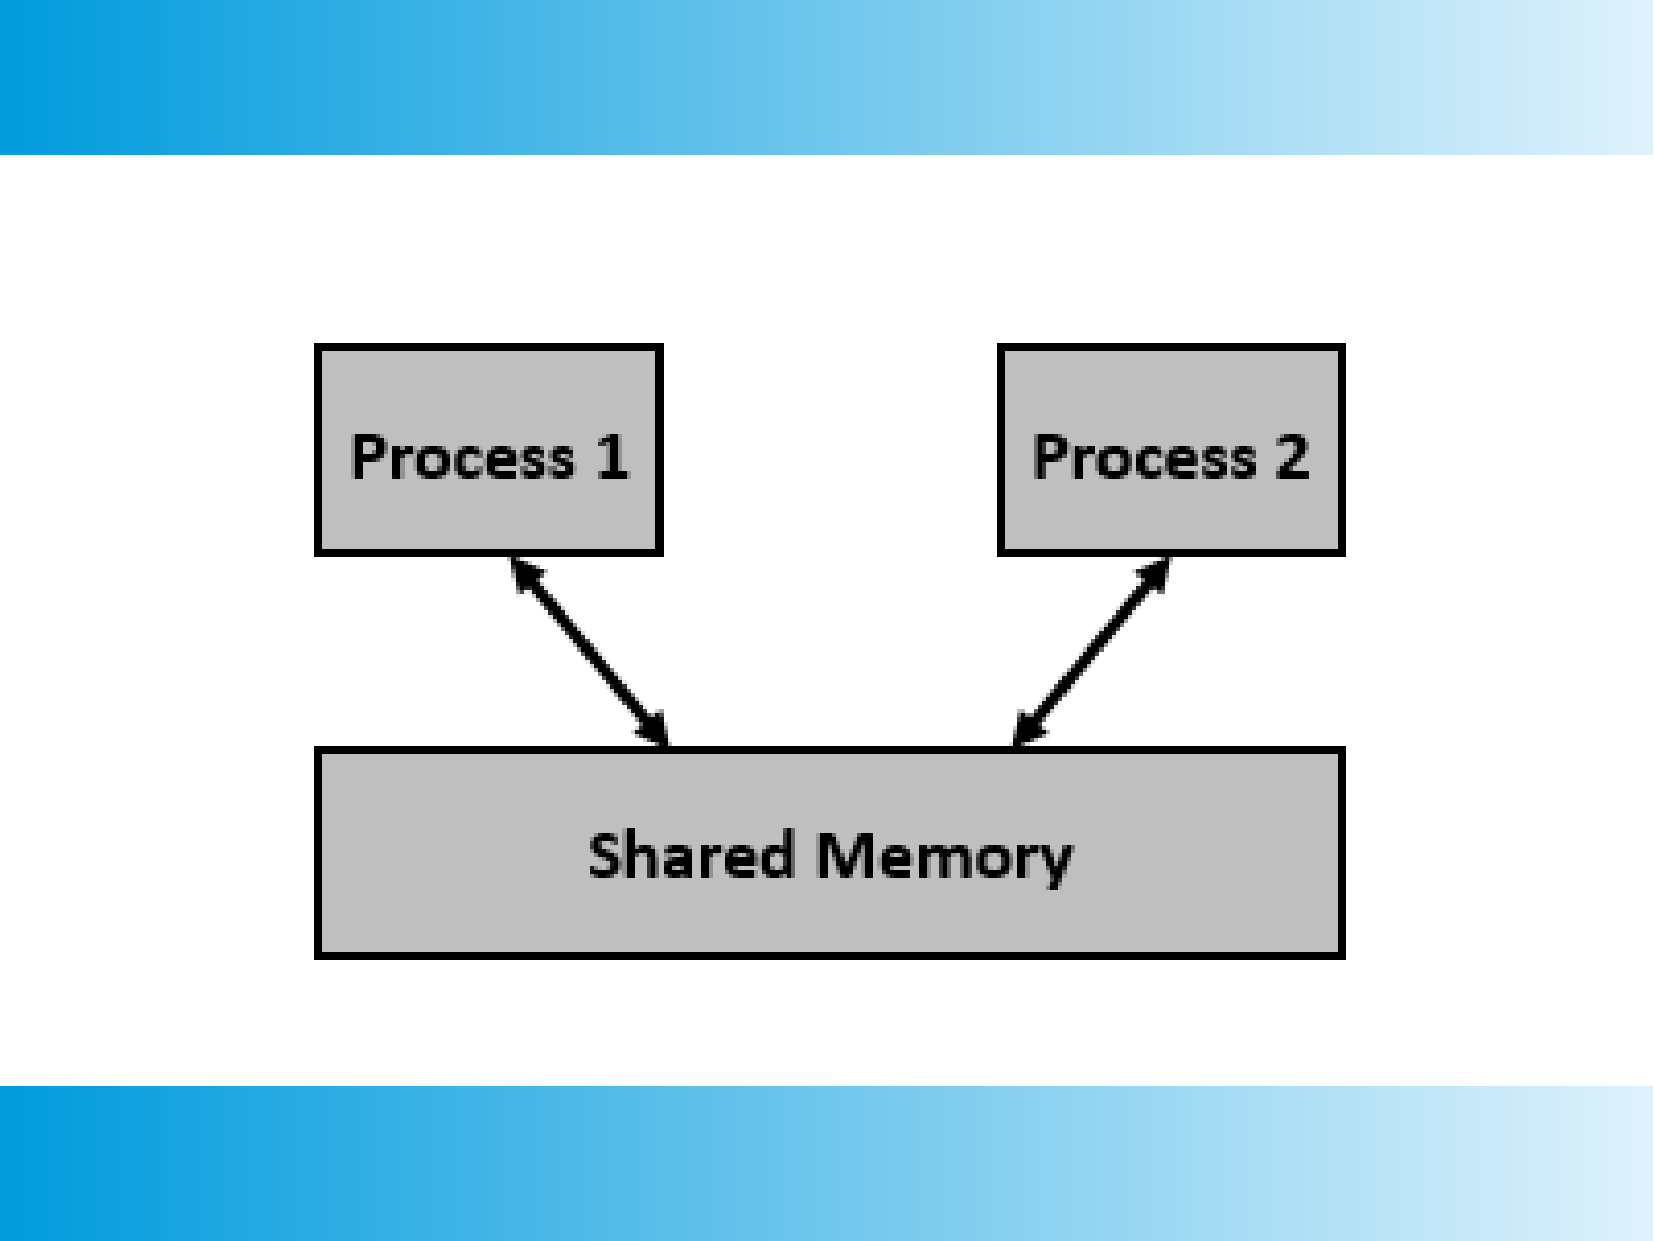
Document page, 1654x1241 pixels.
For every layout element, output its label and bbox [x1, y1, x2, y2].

picture [257, 290, 1396, 1010]
